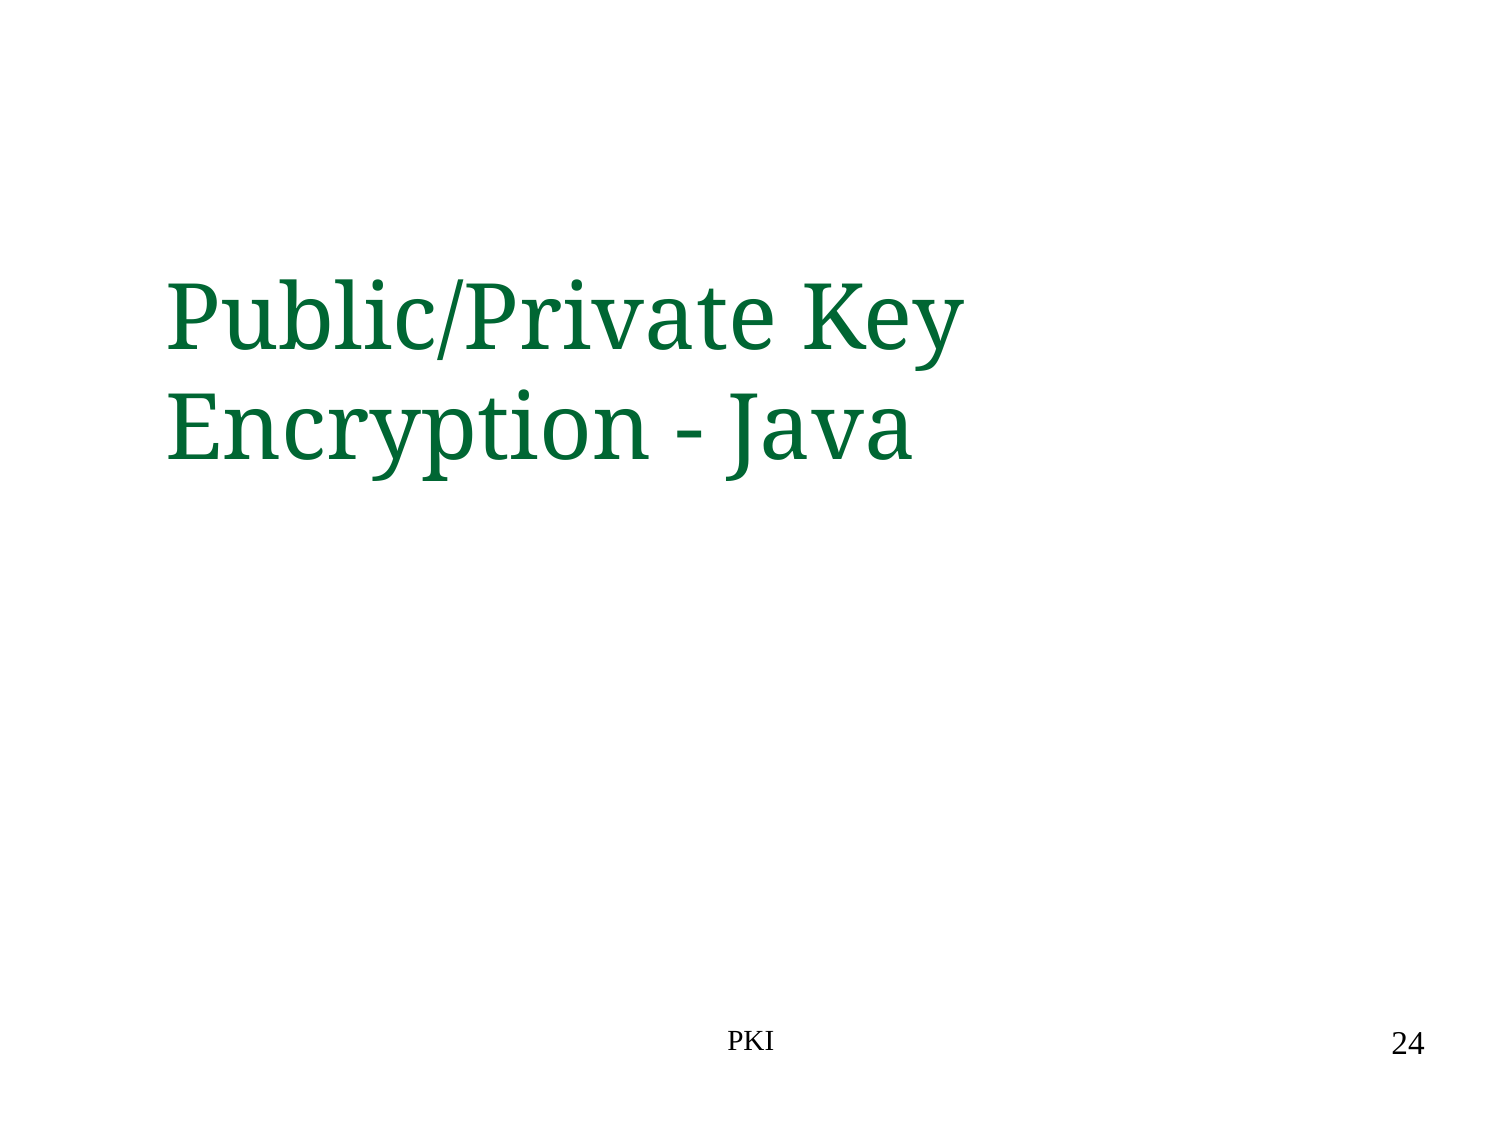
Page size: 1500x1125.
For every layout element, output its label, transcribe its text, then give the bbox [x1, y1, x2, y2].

title Public/Private Key Encryption - Java [150, 249, 1401, 538]
